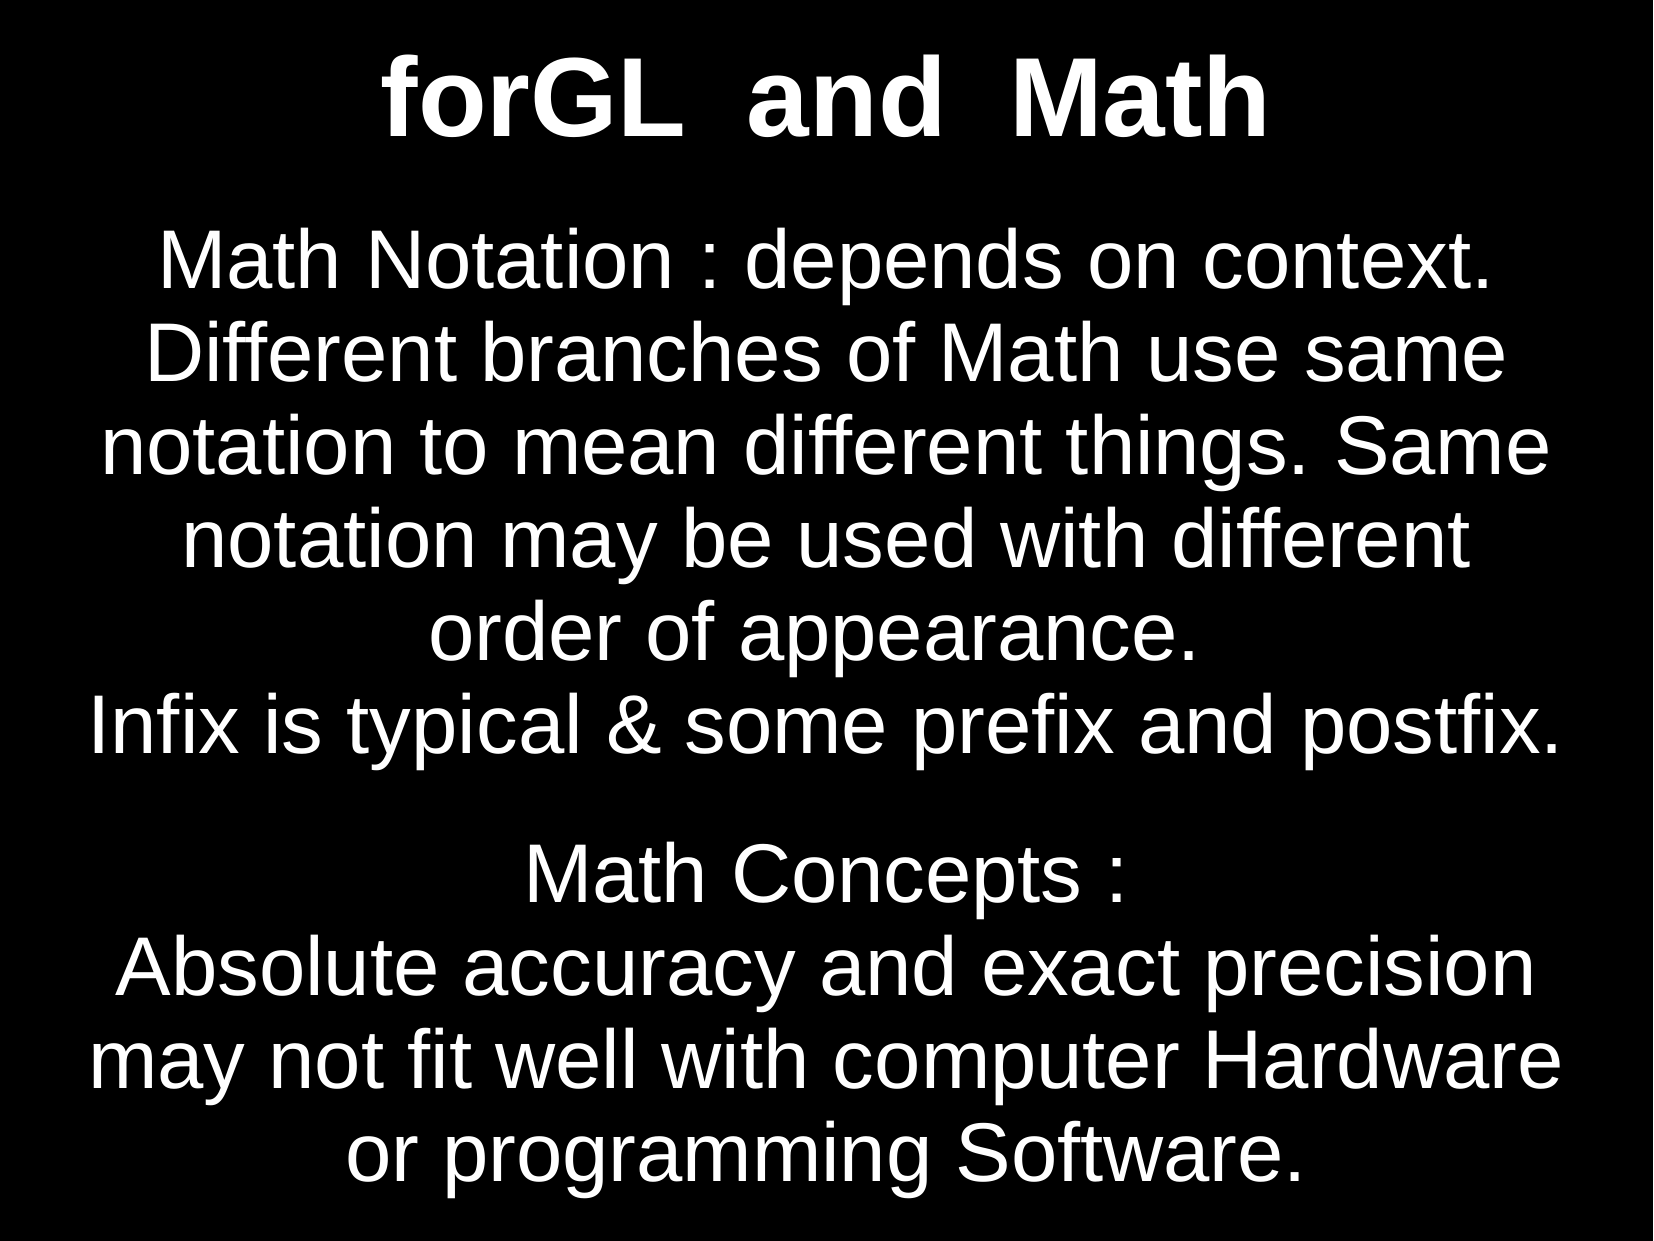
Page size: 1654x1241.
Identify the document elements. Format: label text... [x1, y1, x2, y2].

subtitle Math Notation : depends on context. Different branches of Math use same notation to mean different things. Same notation may be used with different order of appearance. Infix is typical & some prefix and postfix. Math Concepts : Absolute accuracy and exact precision may not fit well with computer Hardware or programming Software. [82, 0, 1571, 1241]
